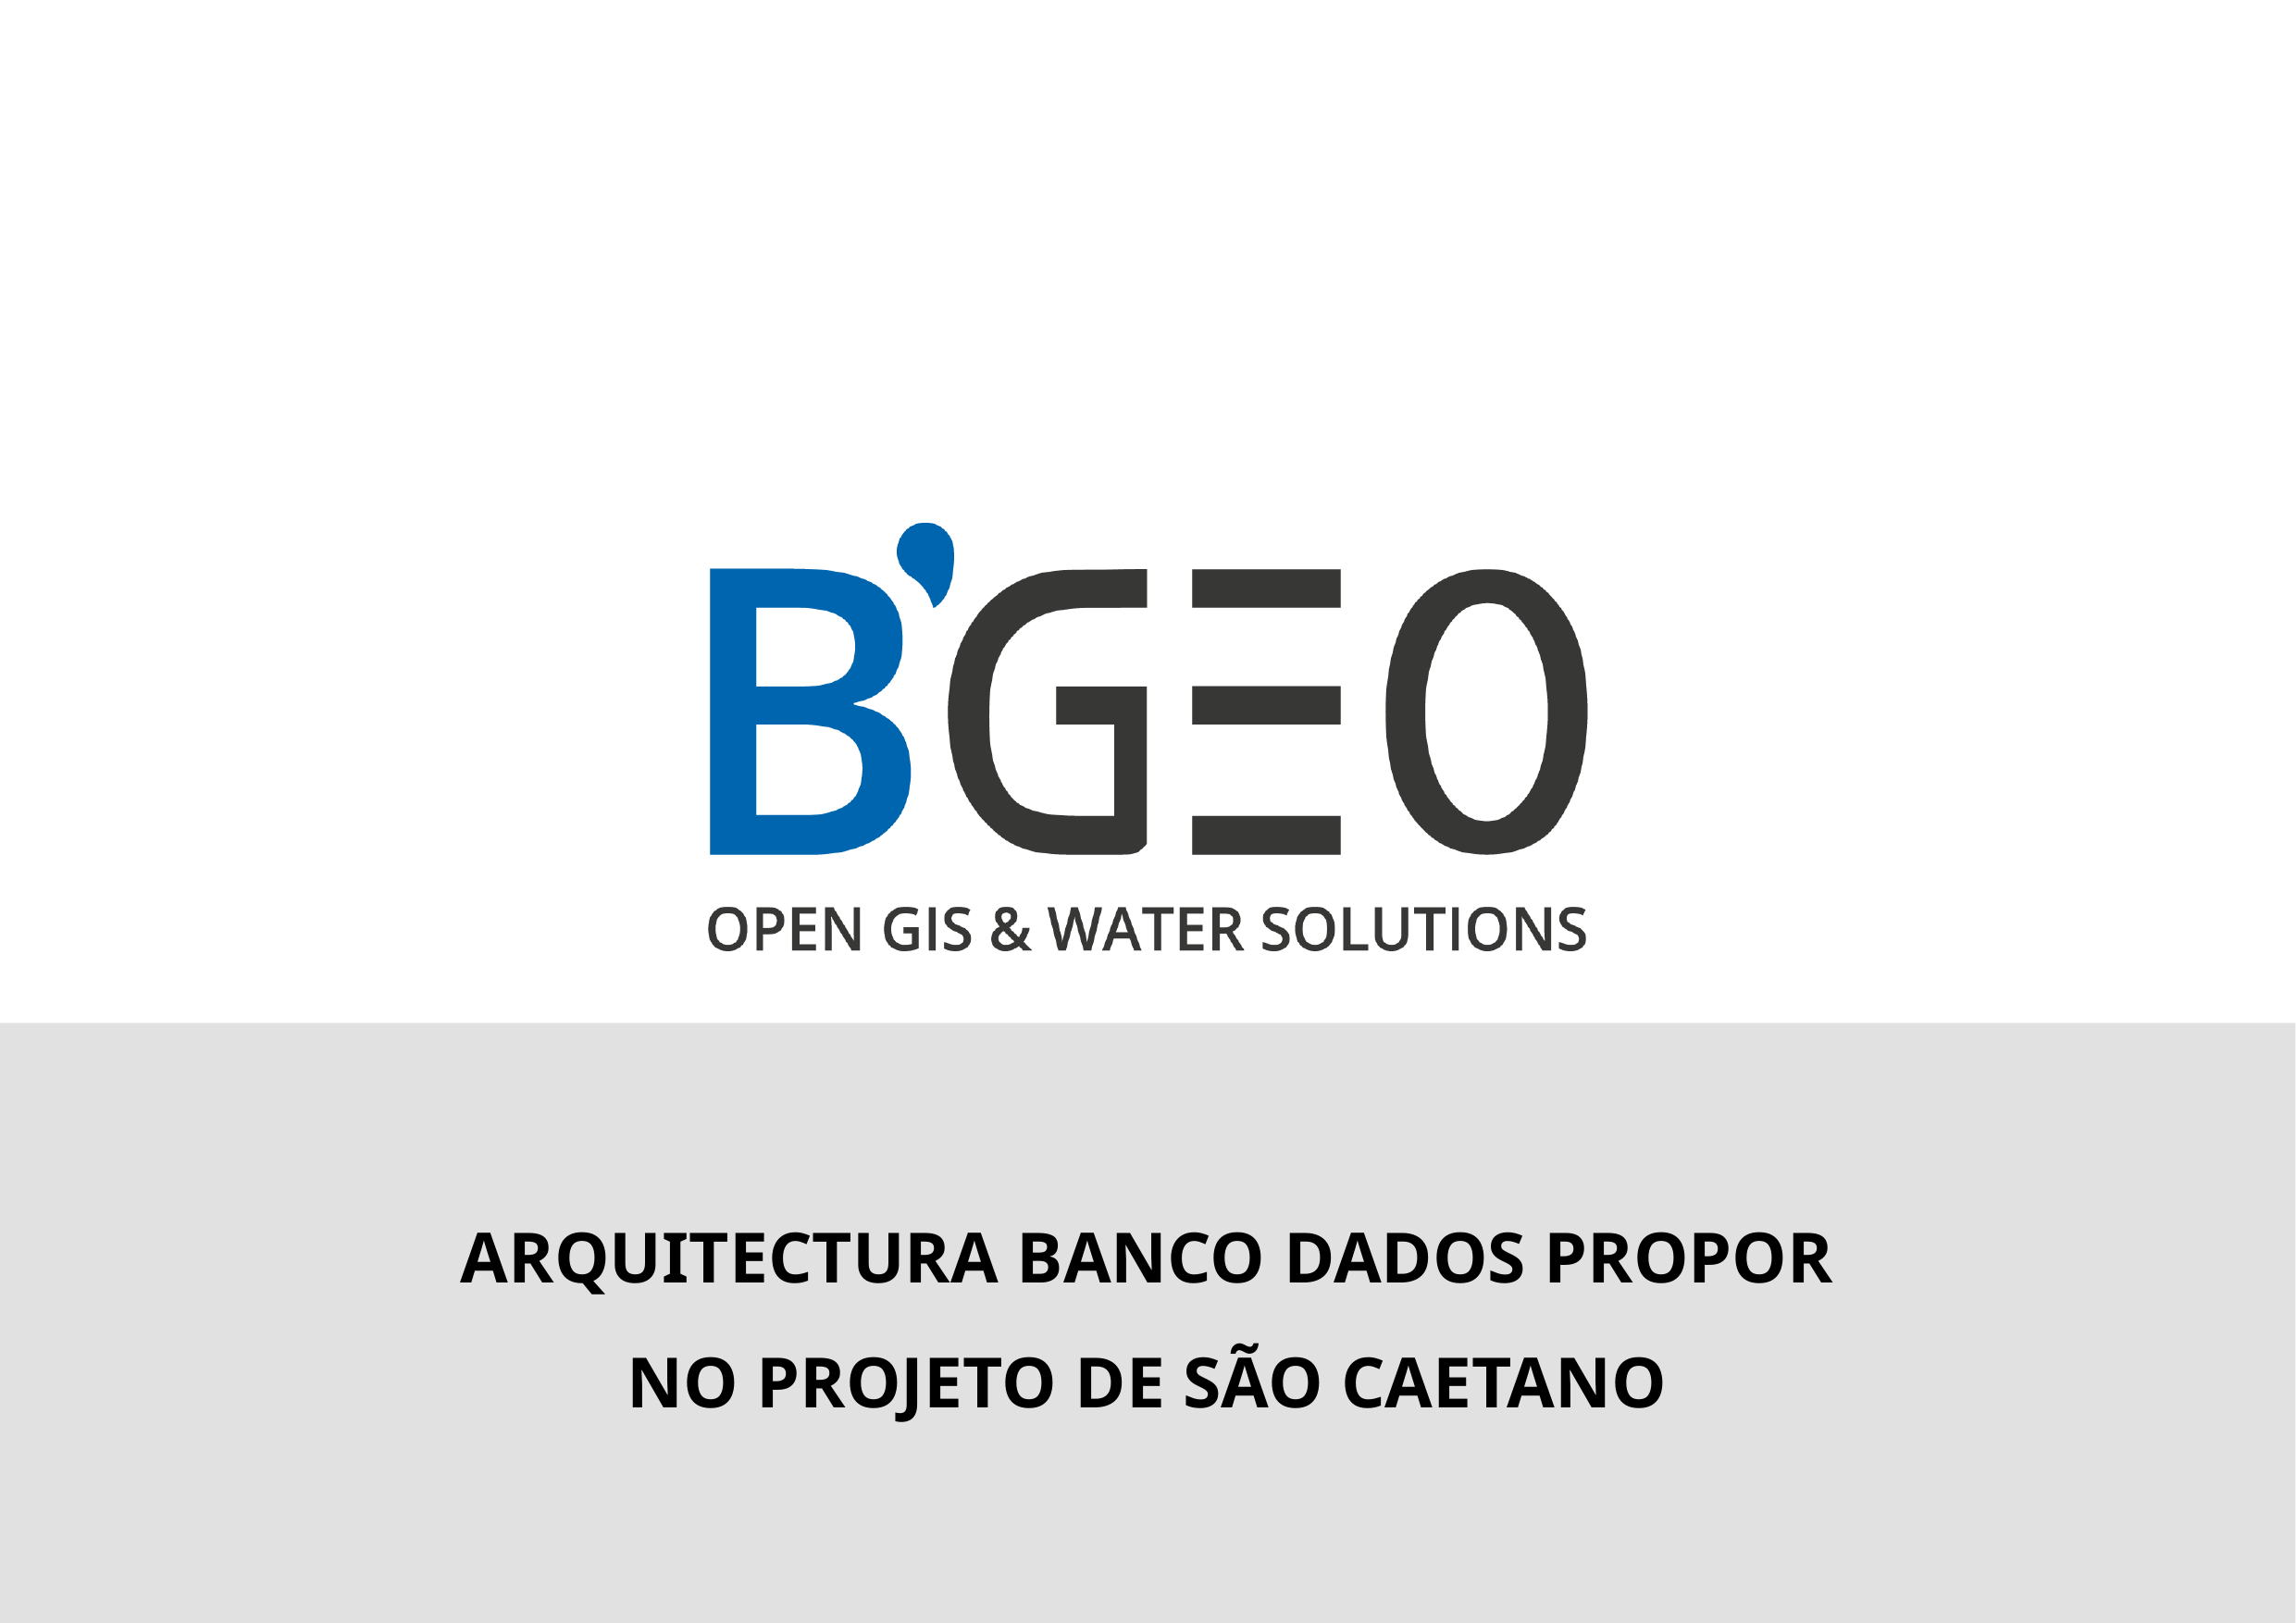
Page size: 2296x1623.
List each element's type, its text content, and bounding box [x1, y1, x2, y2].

picture [0, 0, 2296, 1623]
text_box ARQUITECTURA BANCO DADOS PROPOR NO PROJETO DE SÃO CAETANO [114, 1160, 2181, 1432]
